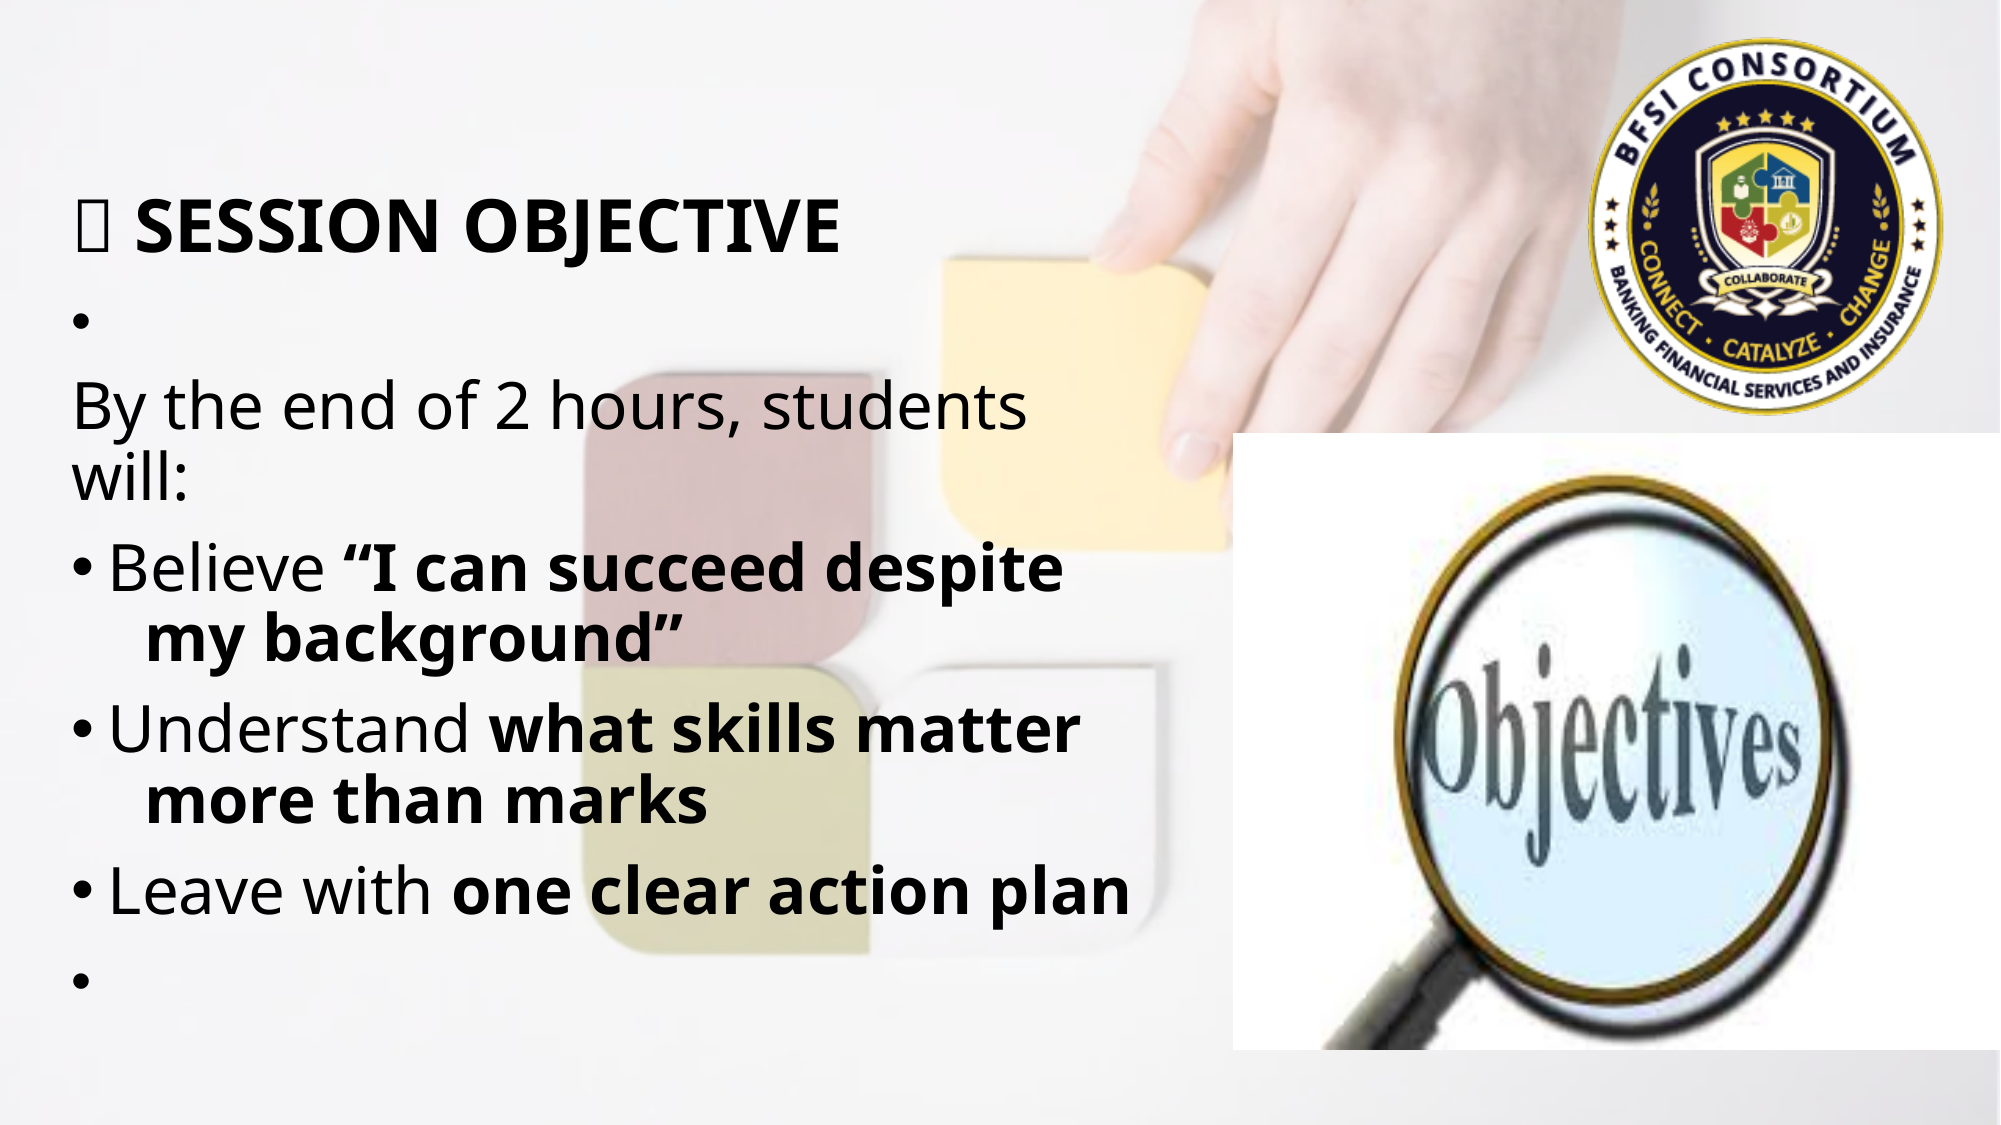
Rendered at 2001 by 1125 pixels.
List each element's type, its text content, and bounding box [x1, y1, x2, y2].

picture [0, 0, 2000, 1125]
list 🎯 SESSION OBJECTIVE By the end of 2 hours, students will: Believe “I can succeed despite my background” Understand what skills matter more than marks Leave with one clear action plan [56, 181, 1152, 996]
